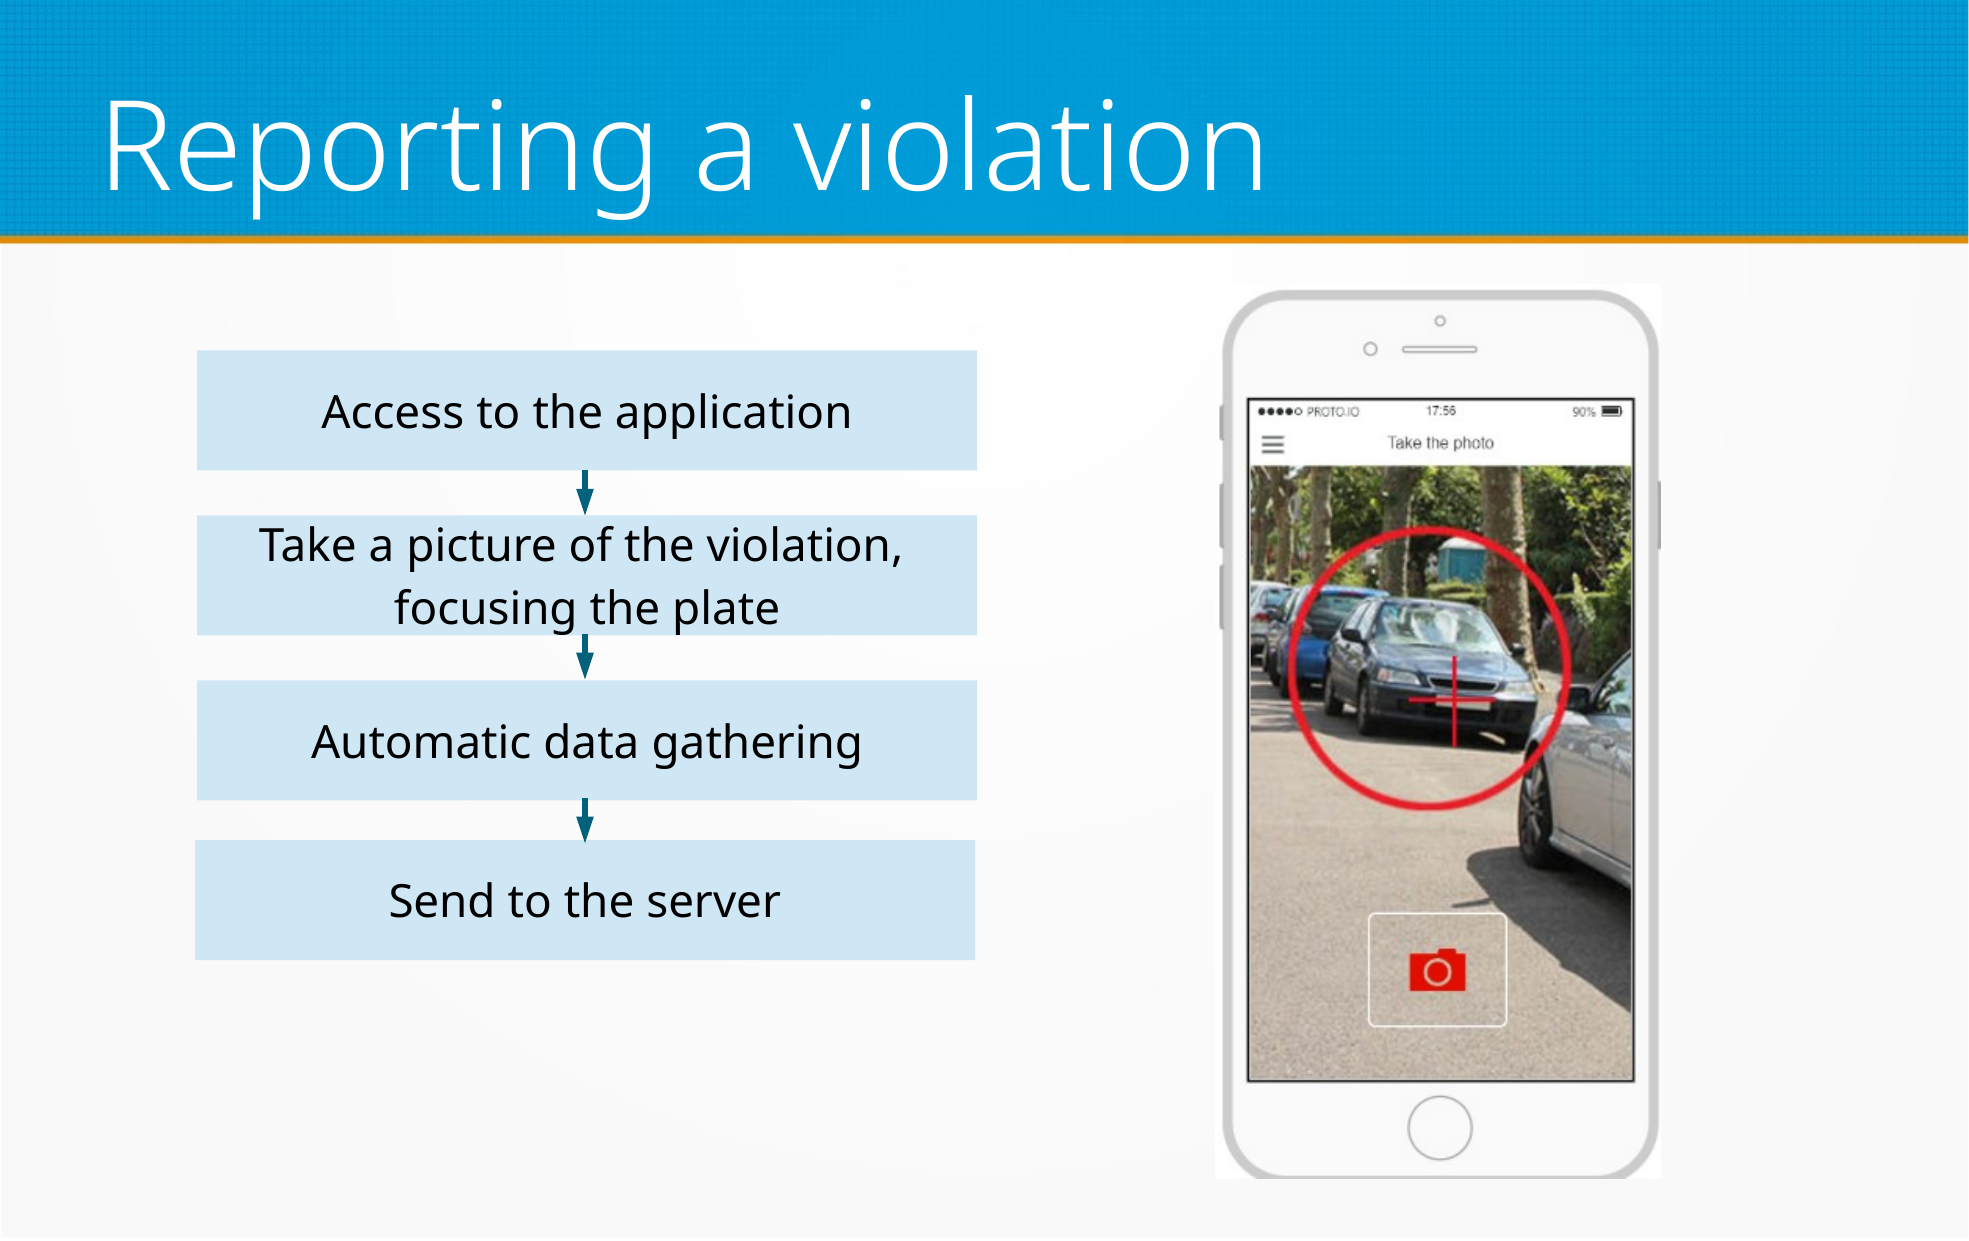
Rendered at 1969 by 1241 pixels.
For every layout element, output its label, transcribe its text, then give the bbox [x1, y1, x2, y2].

text_box Take a picture of the violation, focusing the plate [197, 515, 978, 636]
text_box Send to the server [195, 840, 976, 961]
title Reporting a violation [98, 19, 1870, 227]
picture [0, 233, 1969, 1241]
text_box Access to the application [197, 350, 978, 471]
text_box Automatic data gathering [197, 680, 978, 801]
